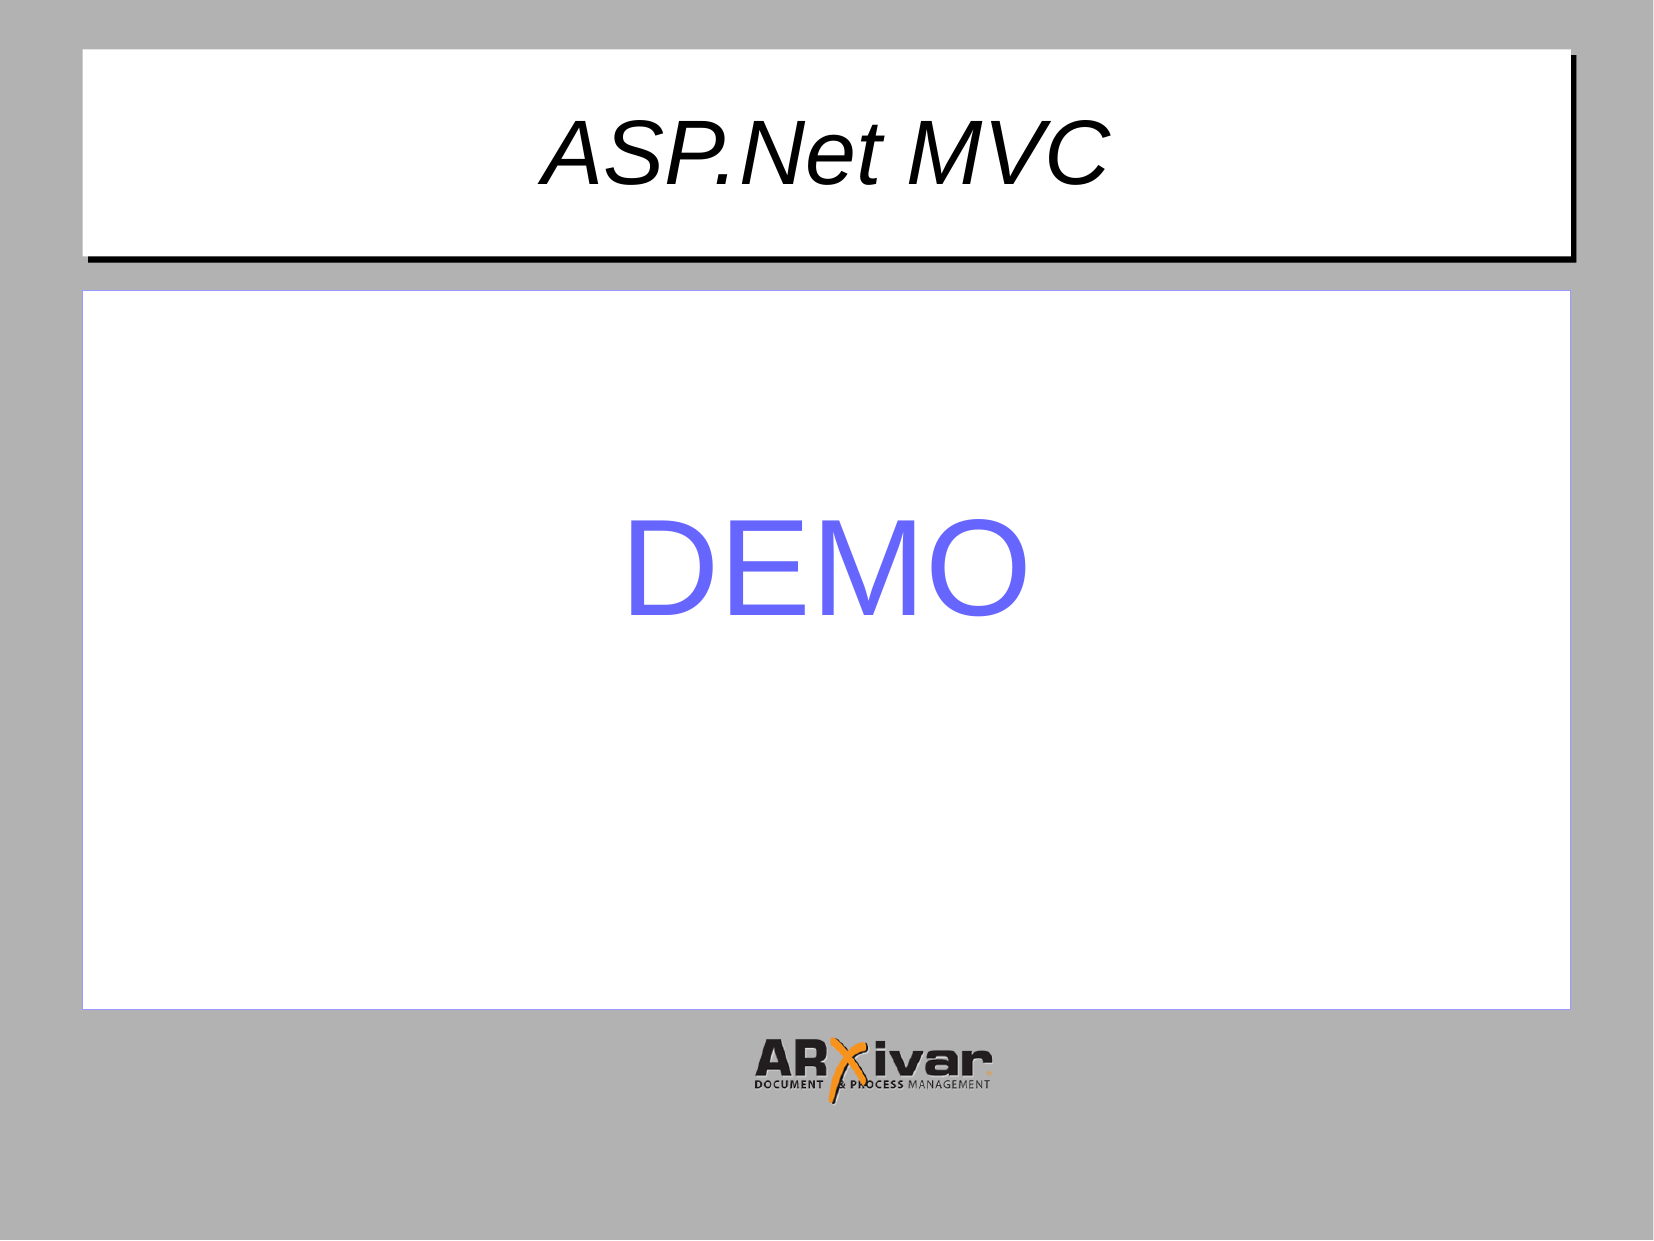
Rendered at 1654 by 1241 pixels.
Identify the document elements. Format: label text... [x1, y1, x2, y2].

list DEMO [82, 290, 1571, 1010]
title ASP.Net MVC [82, 49, 1571, 257]
picture [755, 1031, 993, 1111]
